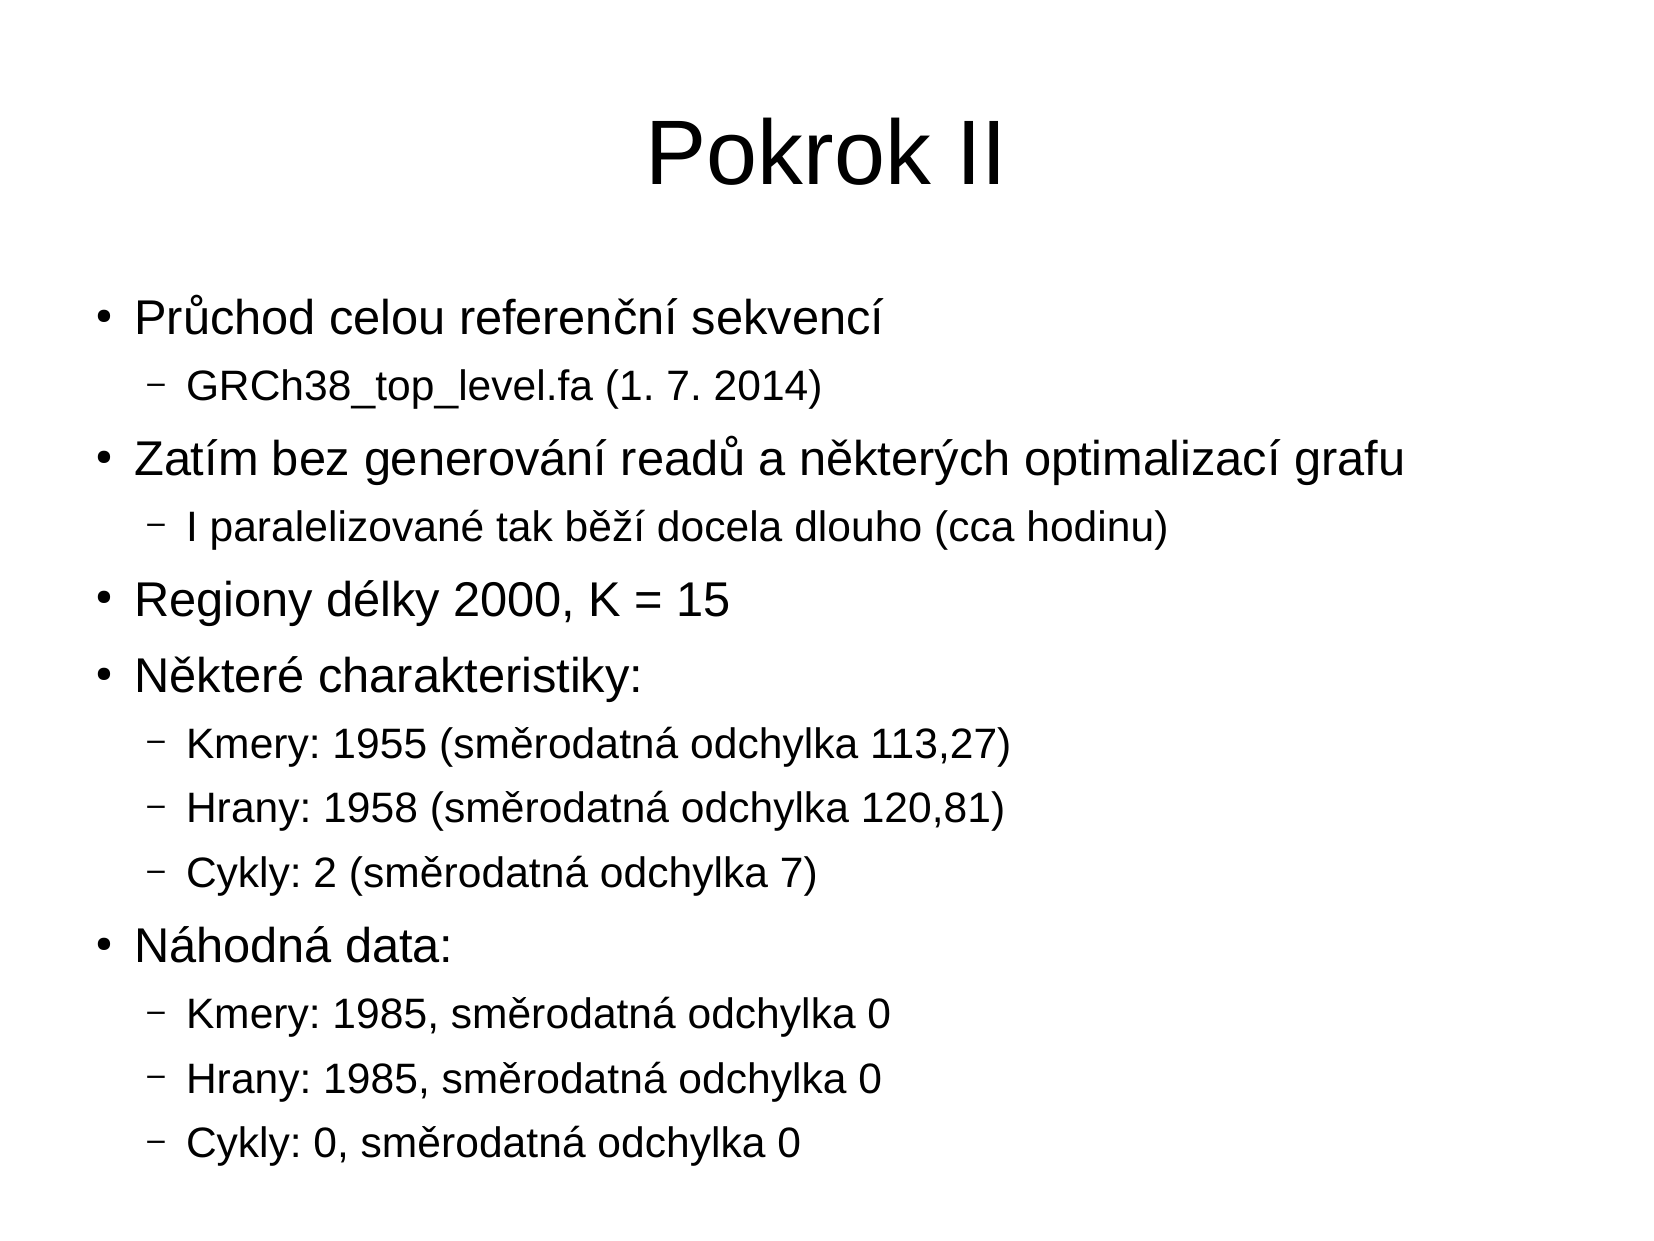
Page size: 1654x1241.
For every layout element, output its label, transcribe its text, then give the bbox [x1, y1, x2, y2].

list Průchod celou referenční sekvencí GRCh38_top_level.fa (1. 7. 2014) Zatím bez generování readů a některých optimalizací grafu I paralelizované tak běží docela dlouho (cca hodinu) Regiony délky 2000, K = 15 Některé charakteristiky: Kmery: 1955 (směrodatná odchylka 113,27) Hrany: 1958 (směrodatná odchylka 120,81) Cykly: 2 (směrodatná odchylka 7) Náhodná data: Kmery: 1985, směrodatná odchylka 0 Hrany: 1985, směrodatná odchylka 0 Cykly: 0, směrodatná odchylka 0 [82, 290, 1571, 1170]
title Pokrok II [82, 49, 1571, 257]
